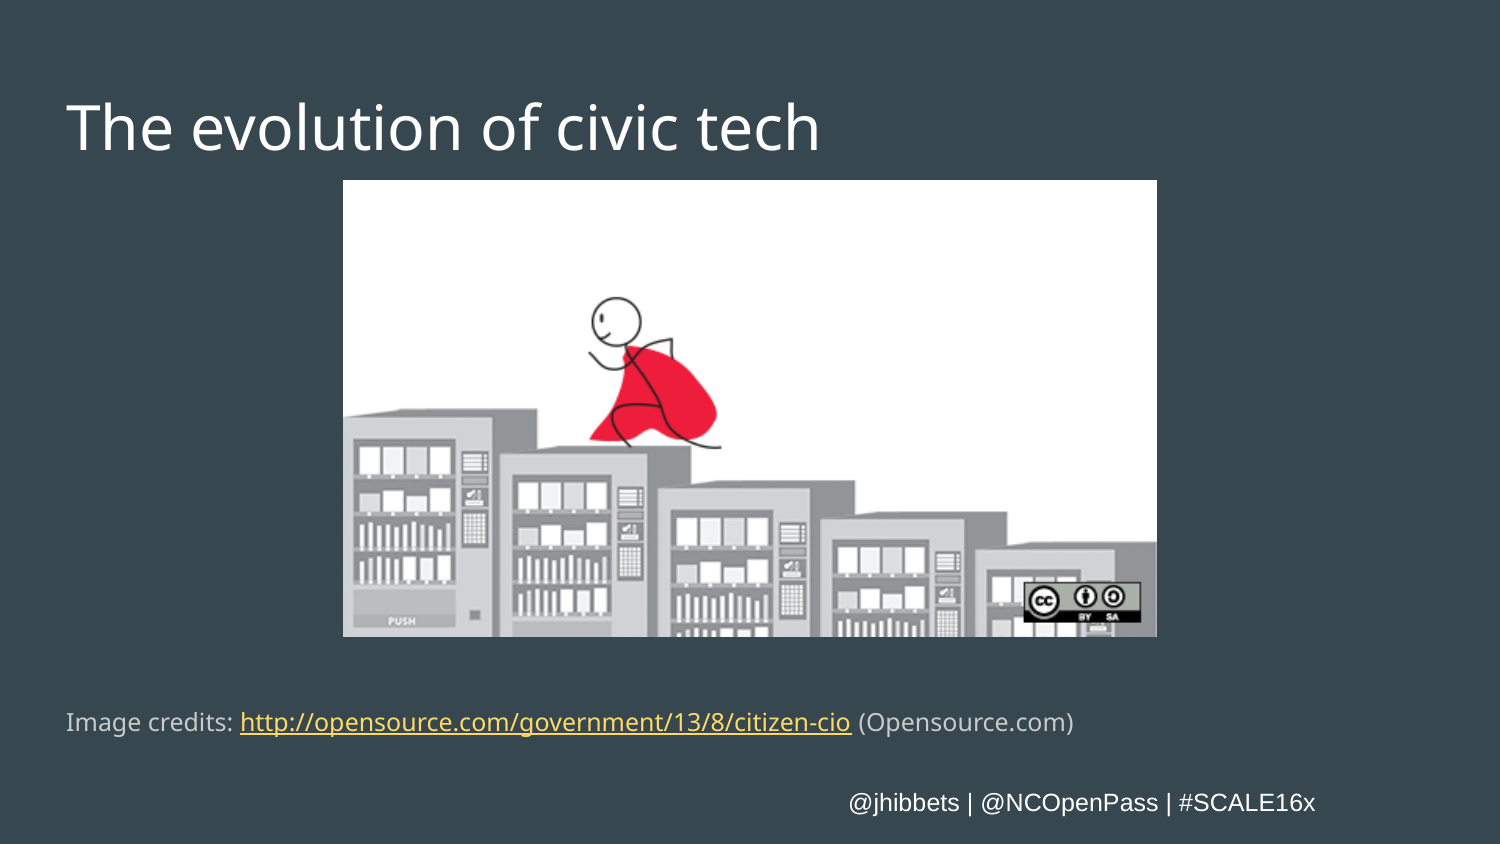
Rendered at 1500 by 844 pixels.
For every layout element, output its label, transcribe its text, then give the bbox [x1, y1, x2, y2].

picture [343, 180, 1157, 637]
text_box Image credits: http://opensource.com/government/13/8/citizen-cio (Opensource.com) [51, 686, 1449, 750]
title The evolution of civic tech [51, 72, 1449, 167]
